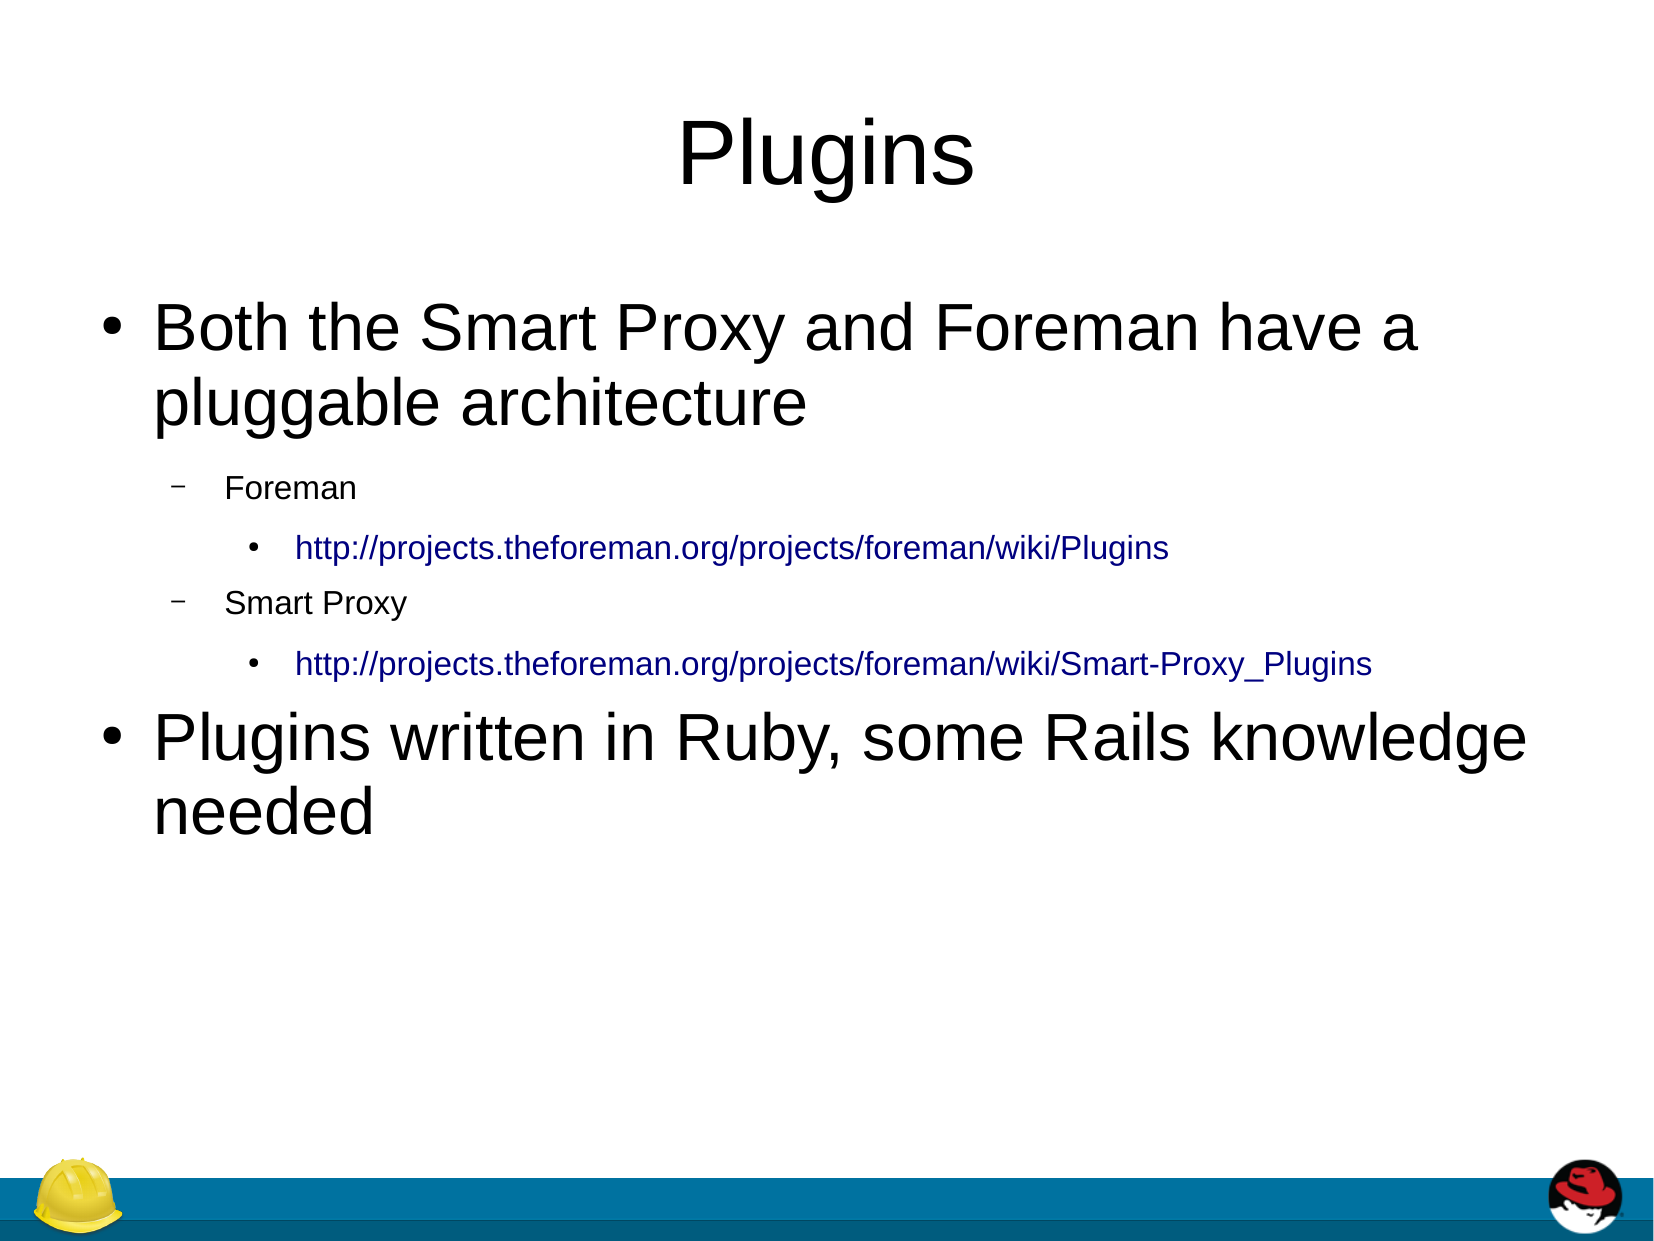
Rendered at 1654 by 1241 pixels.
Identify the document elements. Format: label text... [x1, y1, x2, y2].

list Both the Smart Proxy and Foreman have a pluggable architecture Foreman http://projects.theforeman.org/projects/foreman/wiki/Plugins Smart Proxy http://projects.theforeman.org/projects/foreman/wiki/Smart-Proxy_Plugins Plugins written in Ruby, some Rails knowledge needed [82, 290, 1571, 1010]
picture [1547, 1157, 1630, 1233]
title Plugins [82, 49, 1571, 257]
picture [23, 1145, 130, 1235]
